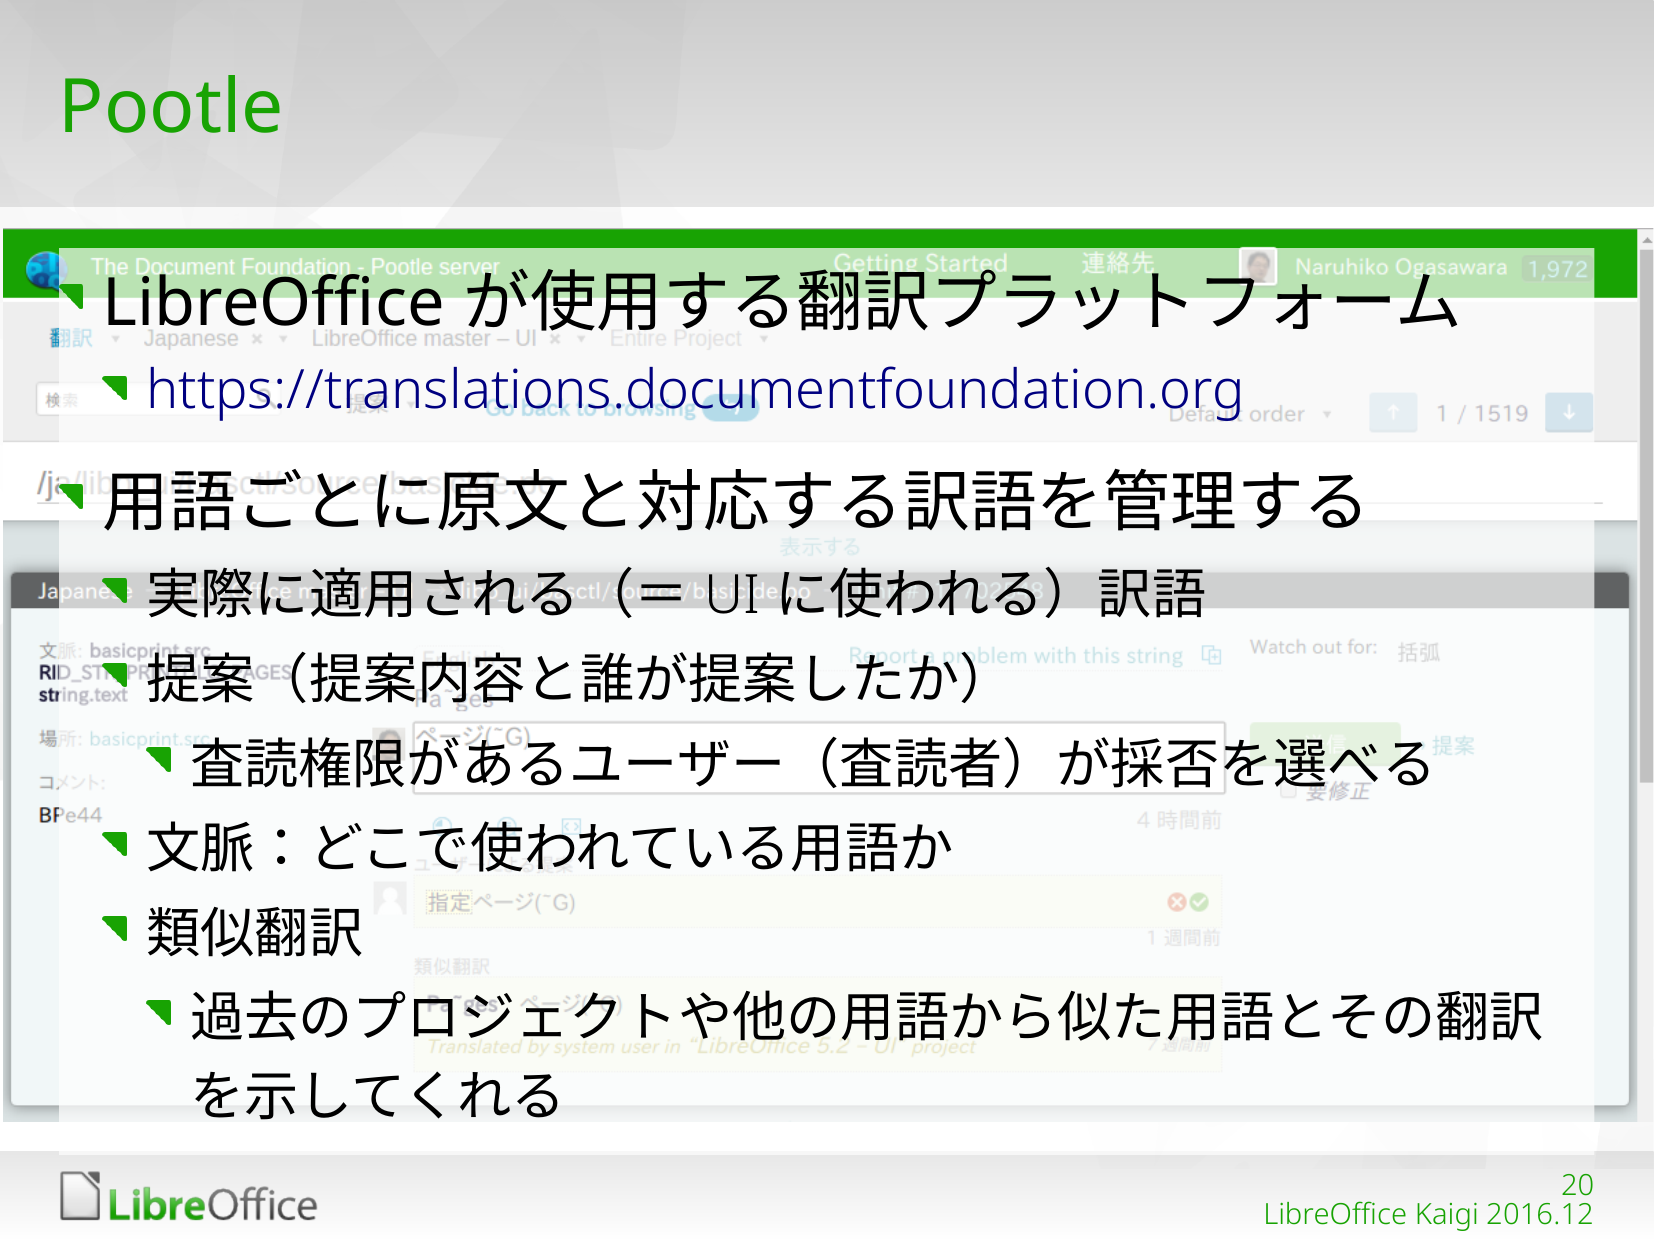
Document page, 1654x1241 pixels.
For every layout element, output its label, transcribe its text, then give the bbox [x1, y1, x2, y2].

list LibreOfficeが使用する翻訳プラットフォーム https://translations.documentfoundation.org 用語ごとに原文と対応する訳語を管理する 実際に適用される（＝UIに使われる）訳語 提案（提案内容と誰が提案したか） 査読権限があるユーザー（査読者）が採否を選べる 文脈：どこで使われている用語か 類似翻訳 過去のプロジェクトや他の用語から似た用語とその翻訳を示してくれる [59, 248, 1595, 1155]
picture [0, 0, 1654, 1169]
picture [41, 1152, 337, 1240]
title Pootle [59, 29, 1595, 178]
